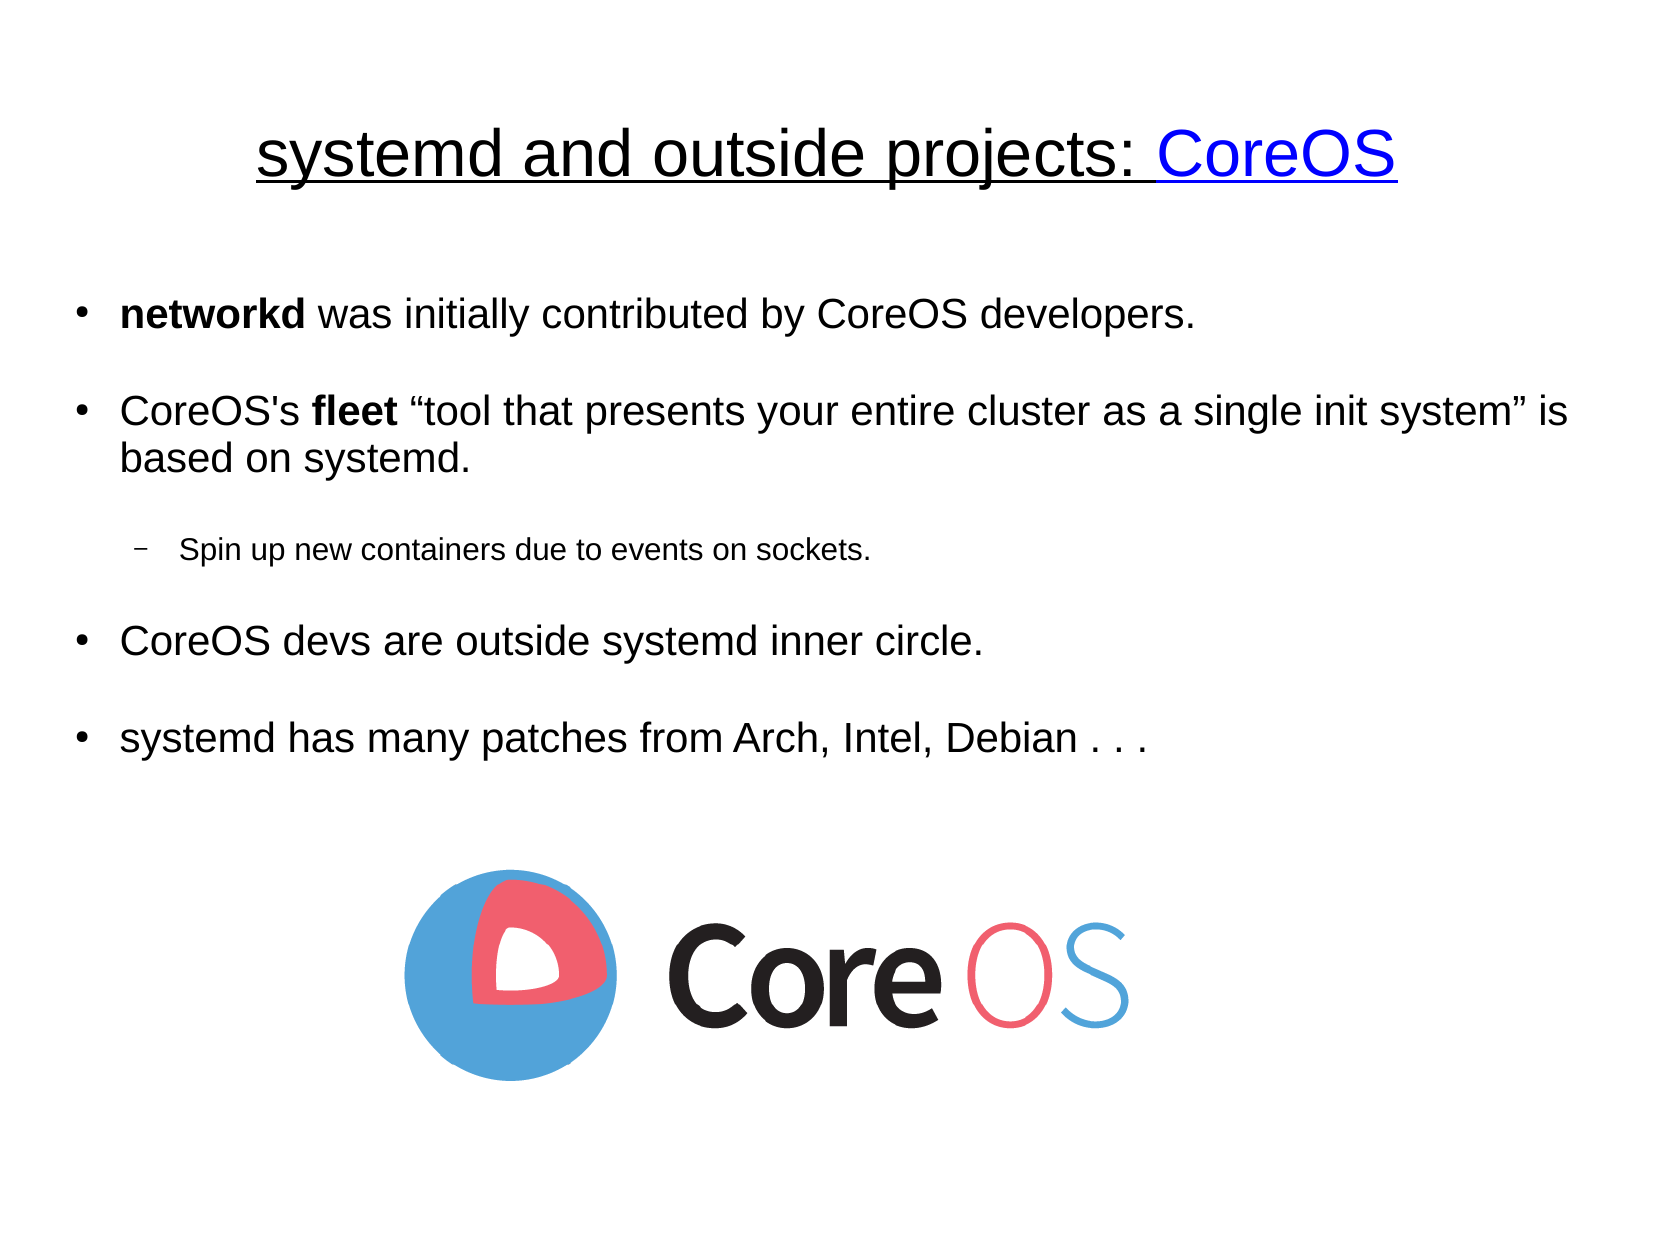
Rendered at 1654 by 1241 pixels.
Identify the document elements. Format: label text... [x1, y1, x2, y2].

list networkd was initially contributed by CoreOS developers. CoreOS's fleet “tool that presents your entire cluster as a single init system” is based on systemd. Spin up new containers due to events on sockets. CoreOS devs are outside systemd inner circle. systemd has many patches from Arch, Intel, Debian . . . [60, 290, 1571, 766]
title systemd and outside projects: CoreOS [82, 49, 1571, 257]
picture [376, 824, 1156, 1126]
